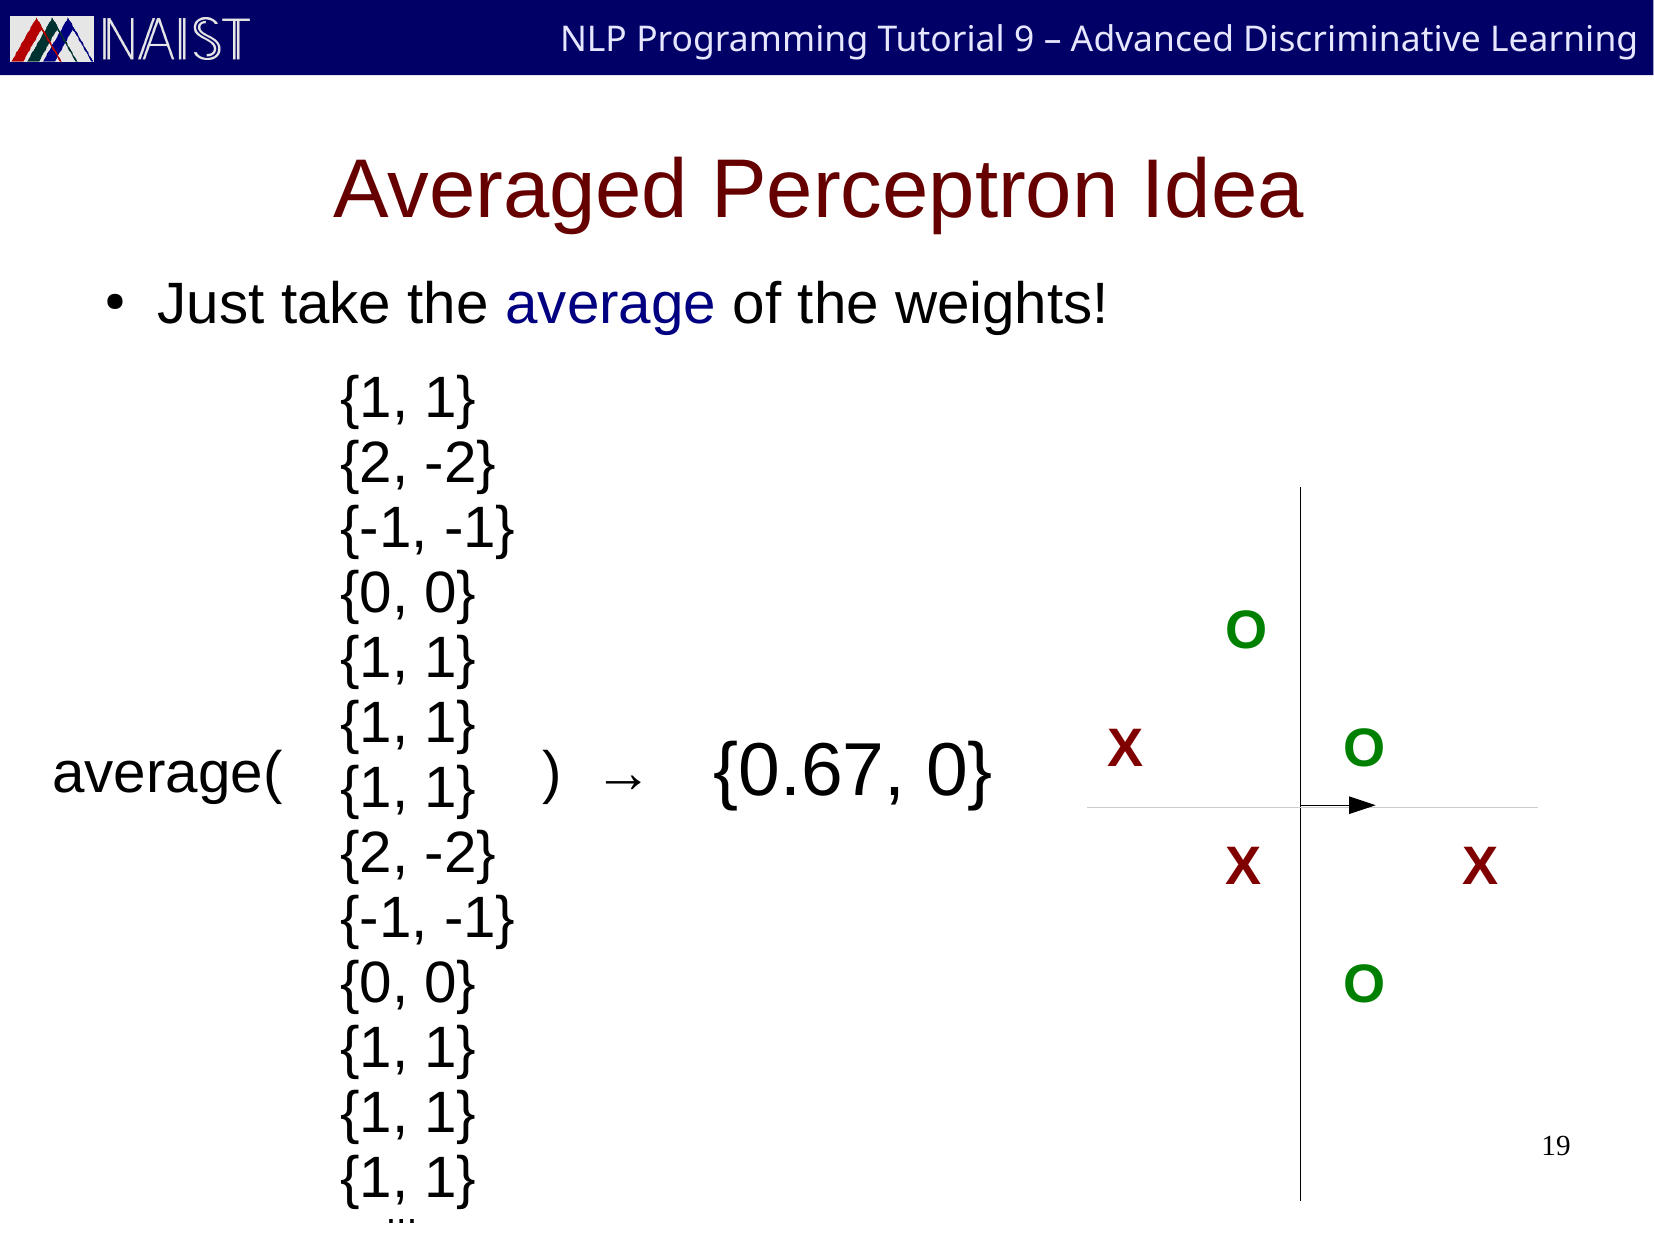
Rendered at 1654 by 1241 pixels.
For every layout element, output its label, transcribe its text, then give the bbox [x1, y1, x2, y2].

text_box {0.67, 0} [698, 720, 1008, 820]
text_box {1, 1} {2, -2} {-1, -1} {0, 0} {1, 1} {1, 1} {1, 1} {2, -2} {-1, -1} {0, 0} {1, 1} {1, 1} {1, 1} [325, 357, 531, 732]
text_box X [1447, 828, 1514, 913]
picture [10, 16, 94, 62]
text_box O [1329, 710, 1402, 786]
list Just take the average of the weights! [86, 270, 1576, 336]
text_box ... [371, 1182, 433, 1240]
text_box O [1329, 946, 1402, 1022]
text_box {1, 1} {2, -2} {-1, -1} {0, 0} {1, 1} {1, 1} {1, 1} {2, -2} {-1, -1} {0, 0} {1, 1} {1, 1} {1, 1} [325, 813, 531, 1218]
title Averaged Perceptron Idea [75, 92, 1564, 285]
text_box average( ) → [37, 732, 669, 813]
text_box X [1092, 710, 1159, 786]
text_box X [1211, 828, 1278, 904]
picture [102, 17, 251, 60]
text_box O [1211, 592, 1283, 668]
